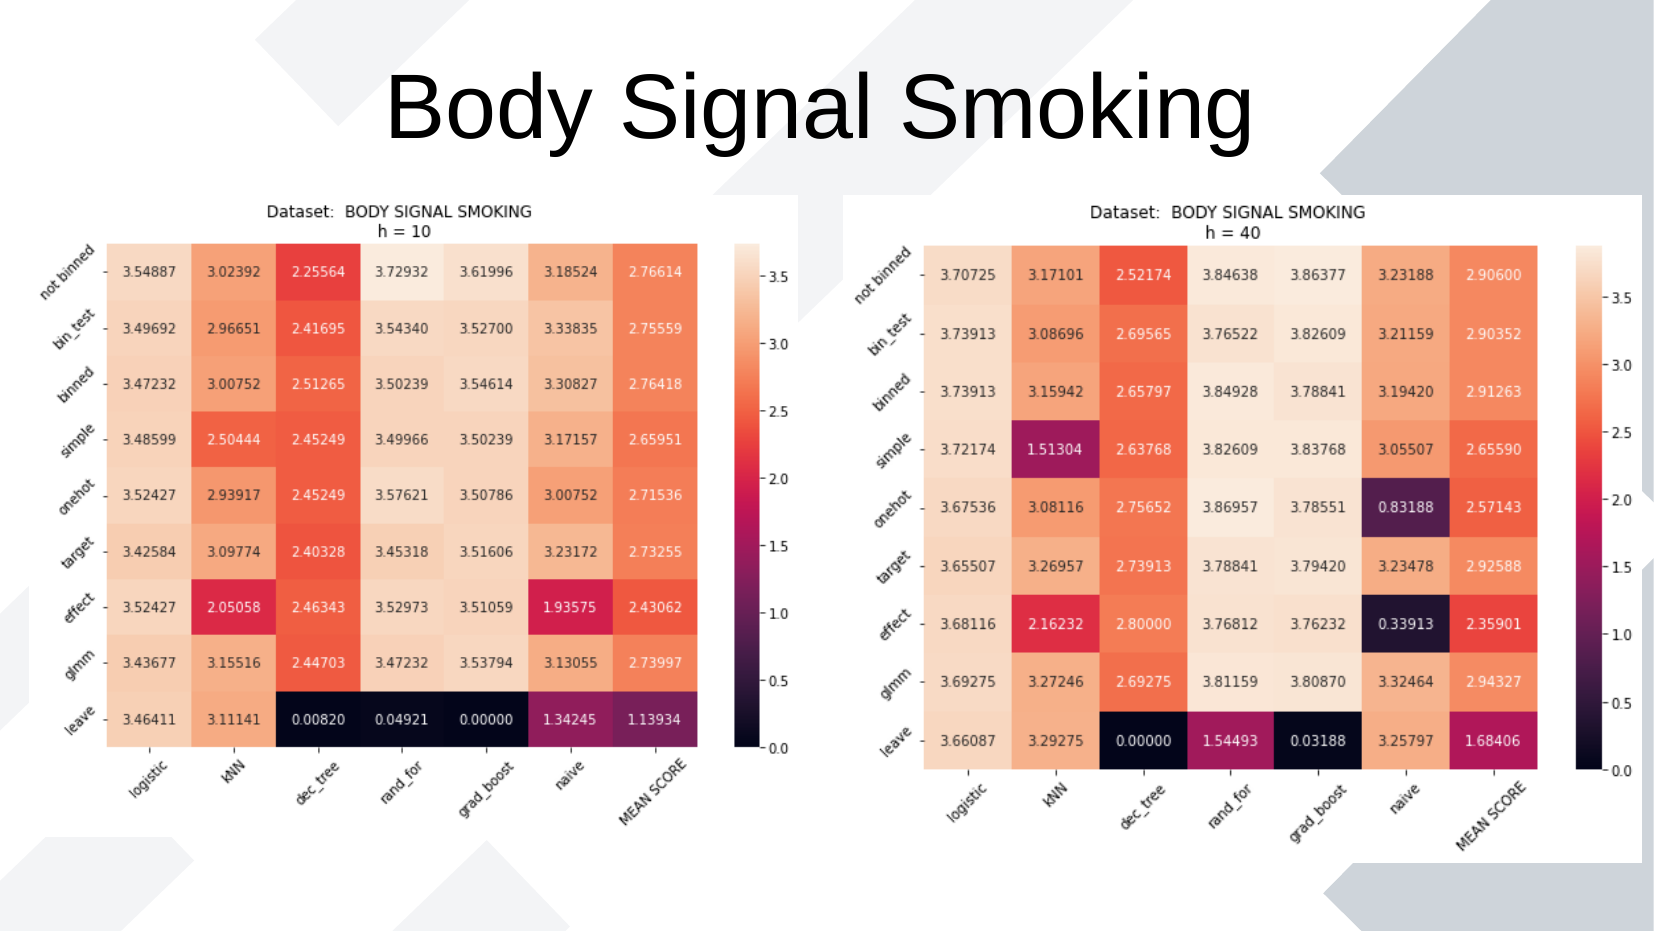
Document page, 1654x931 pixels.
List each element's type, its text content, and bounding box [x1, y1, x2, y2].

picture [843, 195, 1642, 863]
picture [29, 195, 798, 837]
title Body Signal Smoking [76, 29, 1565, 185]
